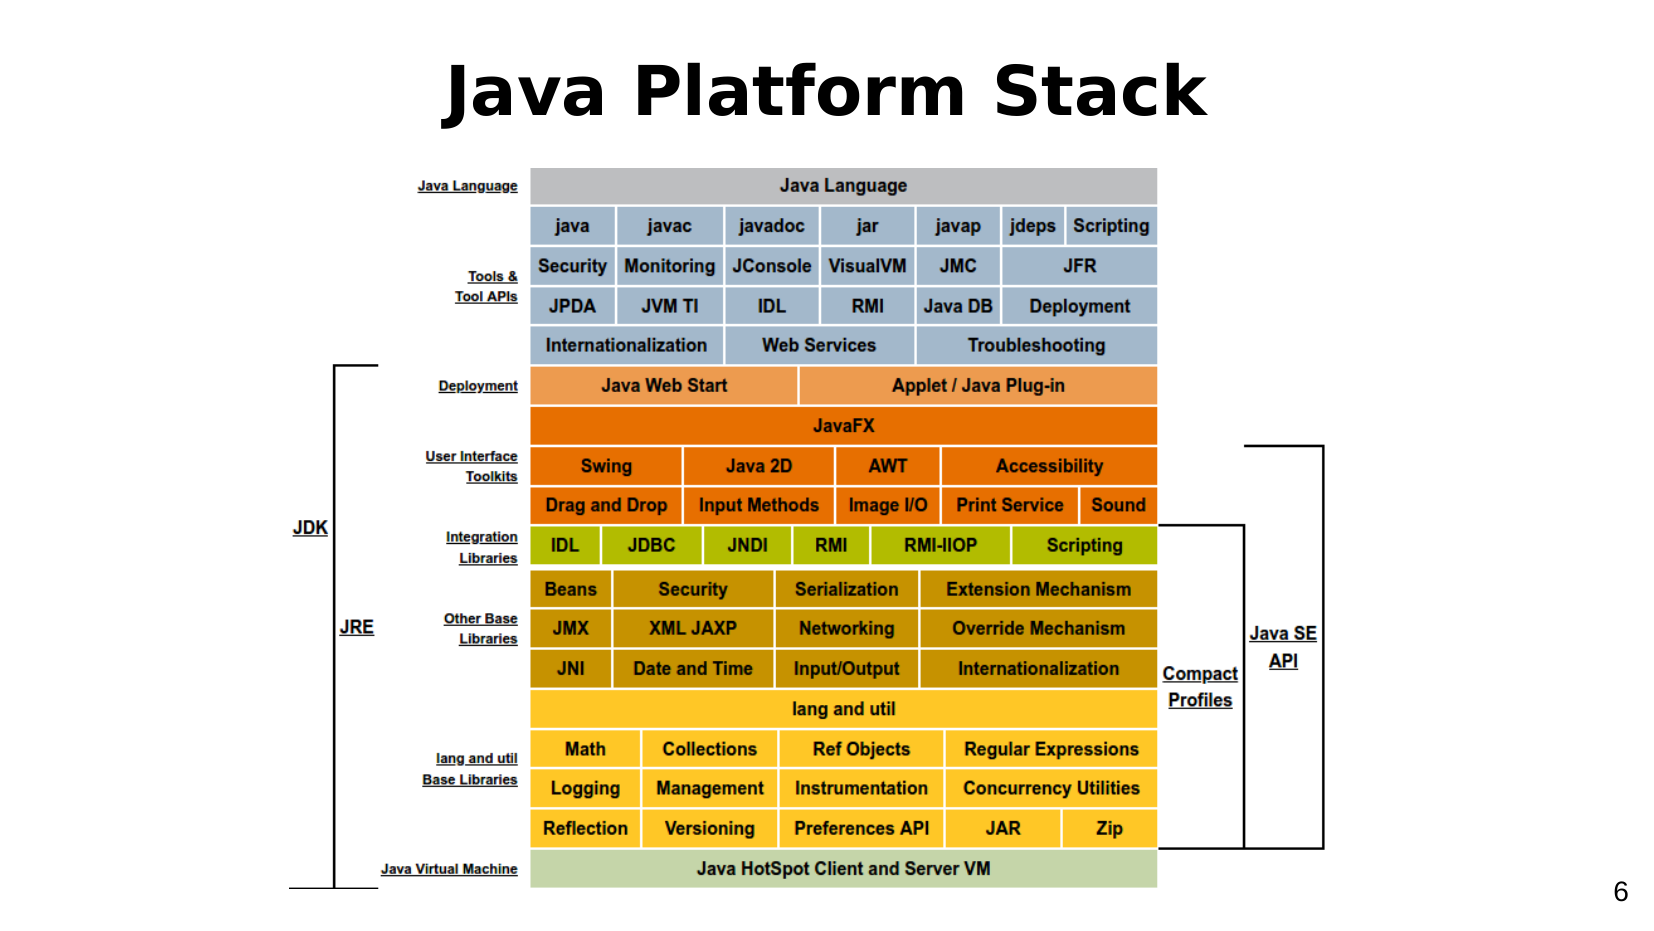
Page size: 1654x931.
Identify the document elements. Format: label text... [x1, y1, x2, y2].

title Java Platform Stack [82, 37, 1571, 147]
picture [289, 168, 1331, 889]
